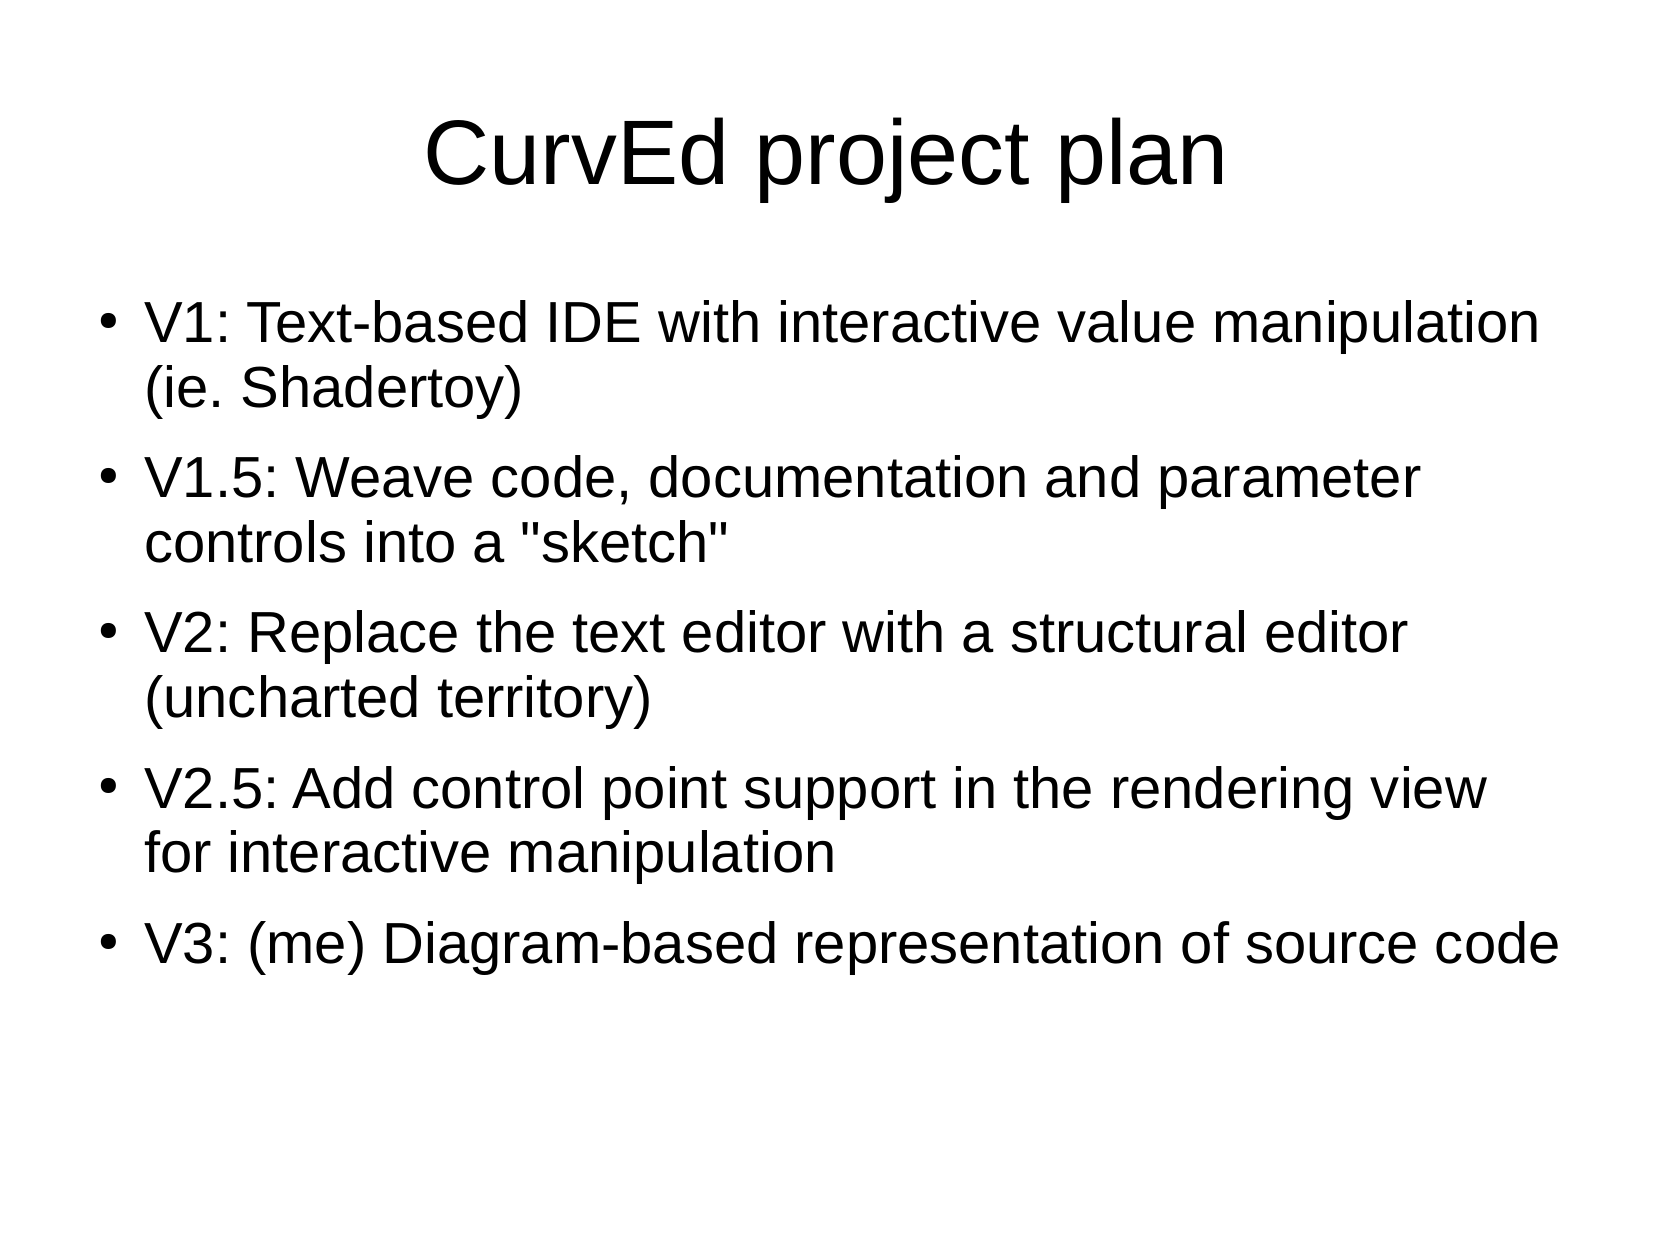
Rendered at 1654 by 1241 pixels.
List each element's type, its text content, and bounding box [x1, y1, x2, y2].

title CurvEd project plan [82, 49, 1571, 257]
list V1: Text-based IDE with interactive value manipulation (ie. Shadertoy) V1.5: Weave code, documentation and parameter controls into a "sketch" V2: Replace the text editor with a structural editor (uncharted territory) V2.5: Add control point support in the rendering view for interactive manipulation V3: (me) Diagram-based representation of source code [82, 290, 1571, 1010]
